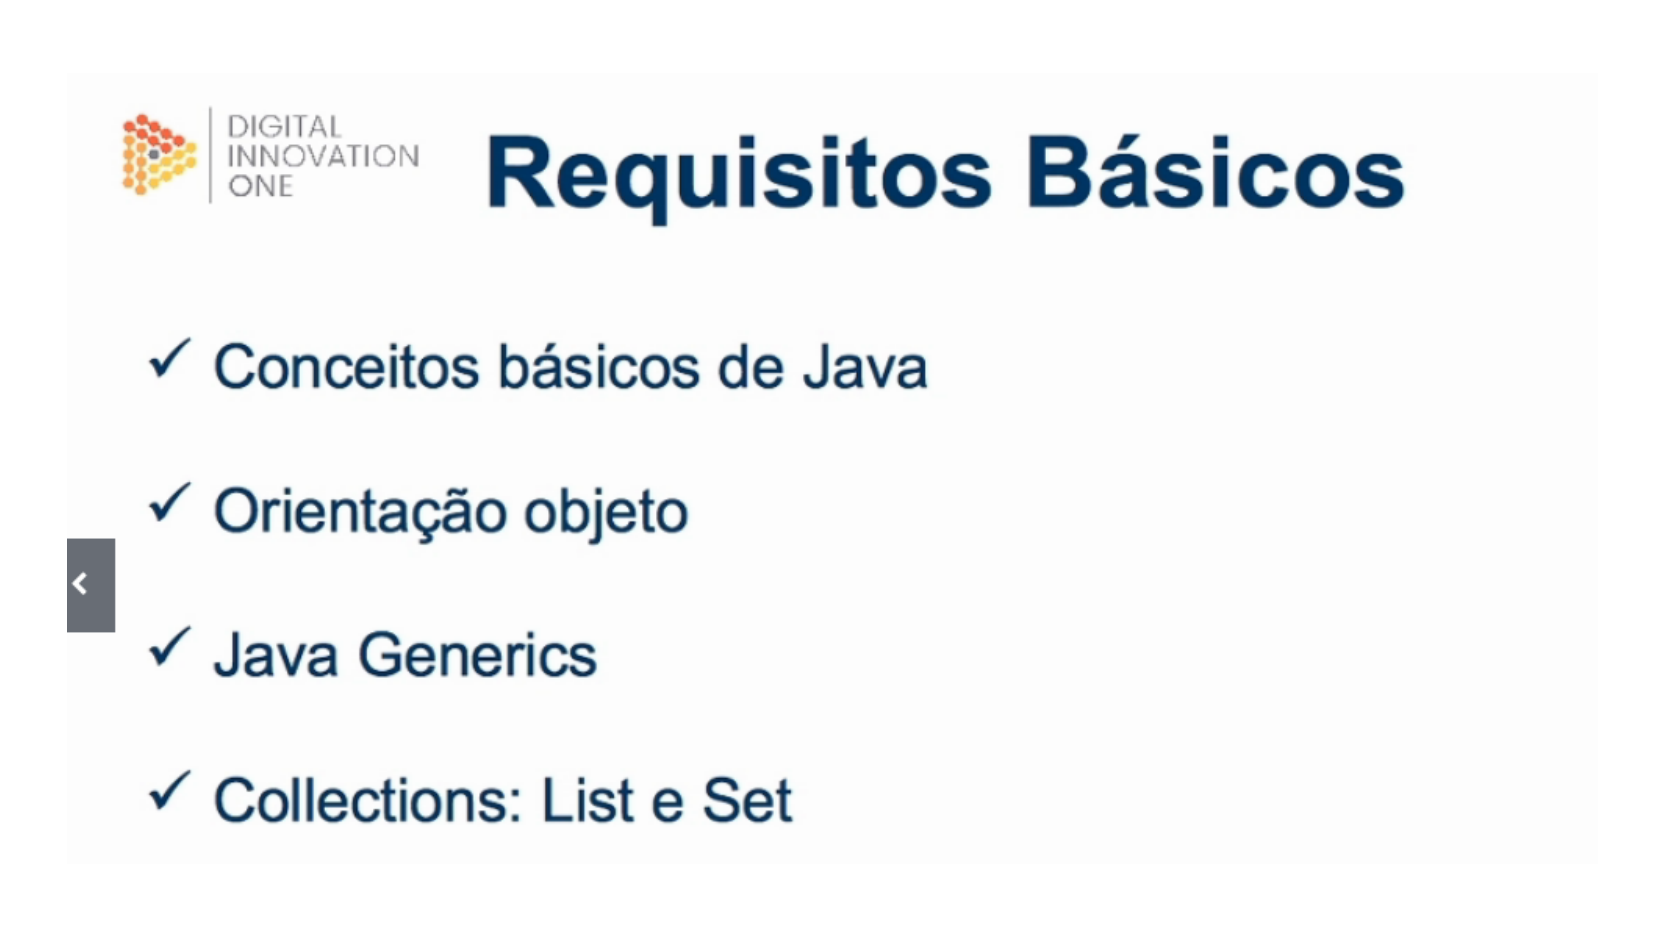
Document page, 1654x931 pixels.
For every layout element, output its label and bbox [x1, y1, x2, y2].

picture [67, 73, 1598, 864]
